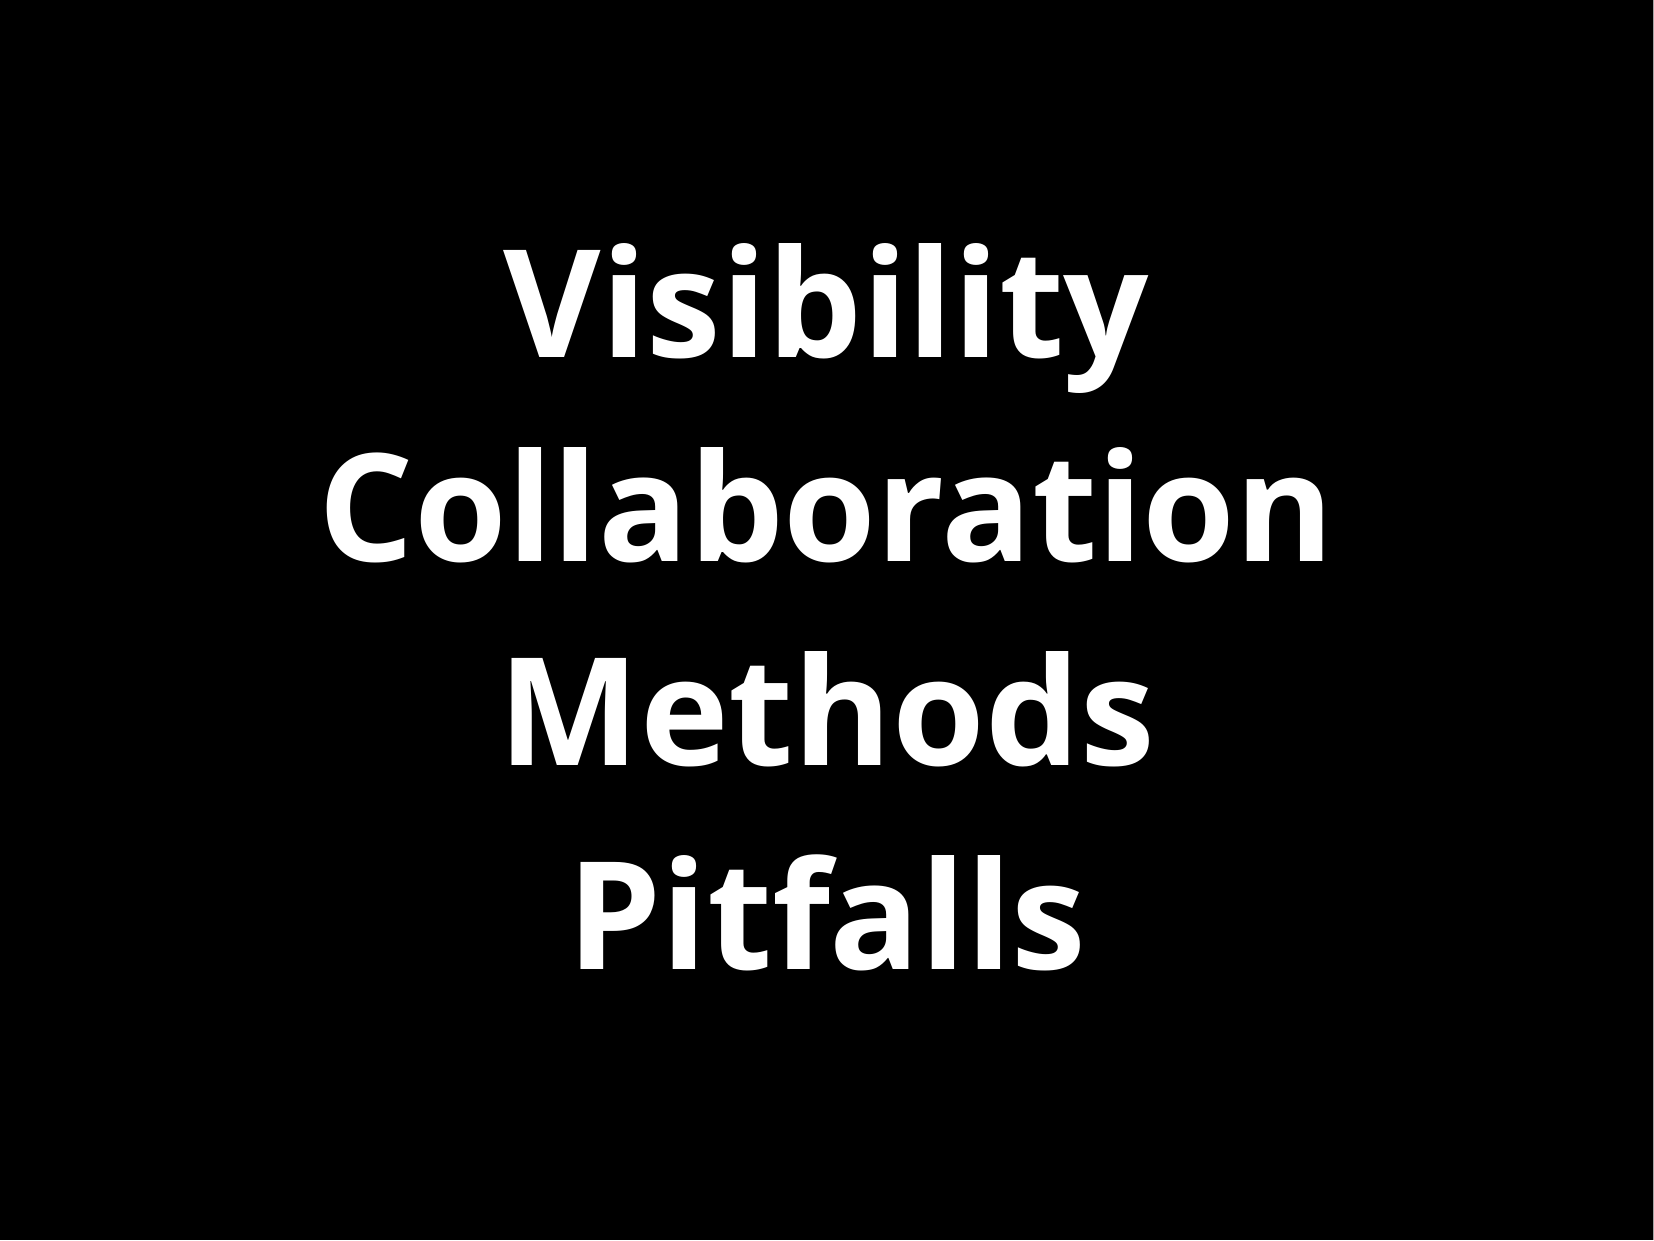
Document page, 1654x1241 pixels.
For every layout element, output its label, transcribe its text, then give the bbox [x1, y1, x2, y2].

title Visibility Collaboration Methods Pitfalls [82, 59, 1571, 1152]
